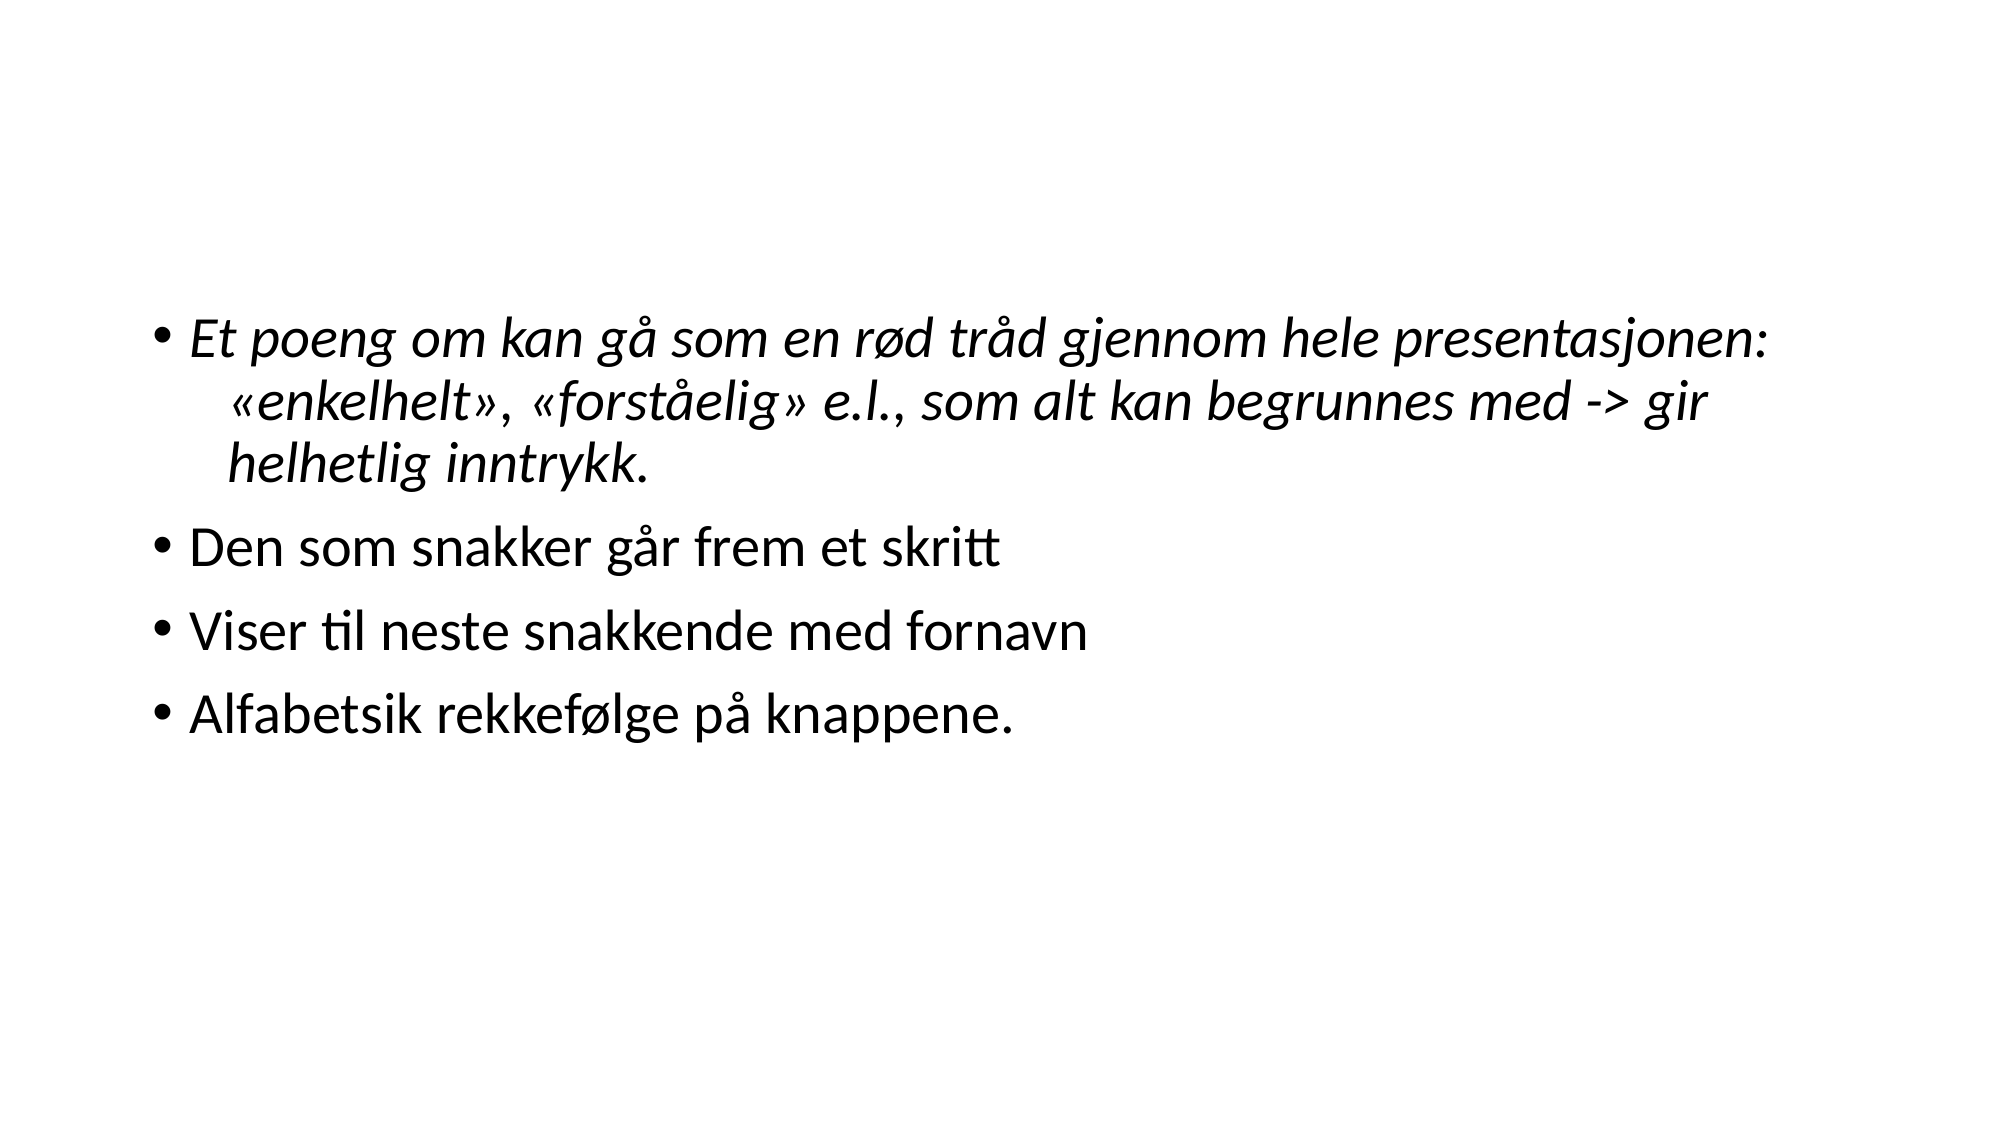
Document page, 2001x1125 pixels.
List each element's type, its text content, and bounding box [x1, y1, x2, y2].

list Et poeng om kan gå som en rød tråd gjennom hele presentasjonen: «enkelhelt», «forståelig» e.l., som alt kan begrunnes med -> gir helhetlig inntrykk. Den som snakker går frem et skritt Viser til neste snakkende med fornavn Alfabetsik rekkefølge på knappene. [137, 299, 1863, 1014]
